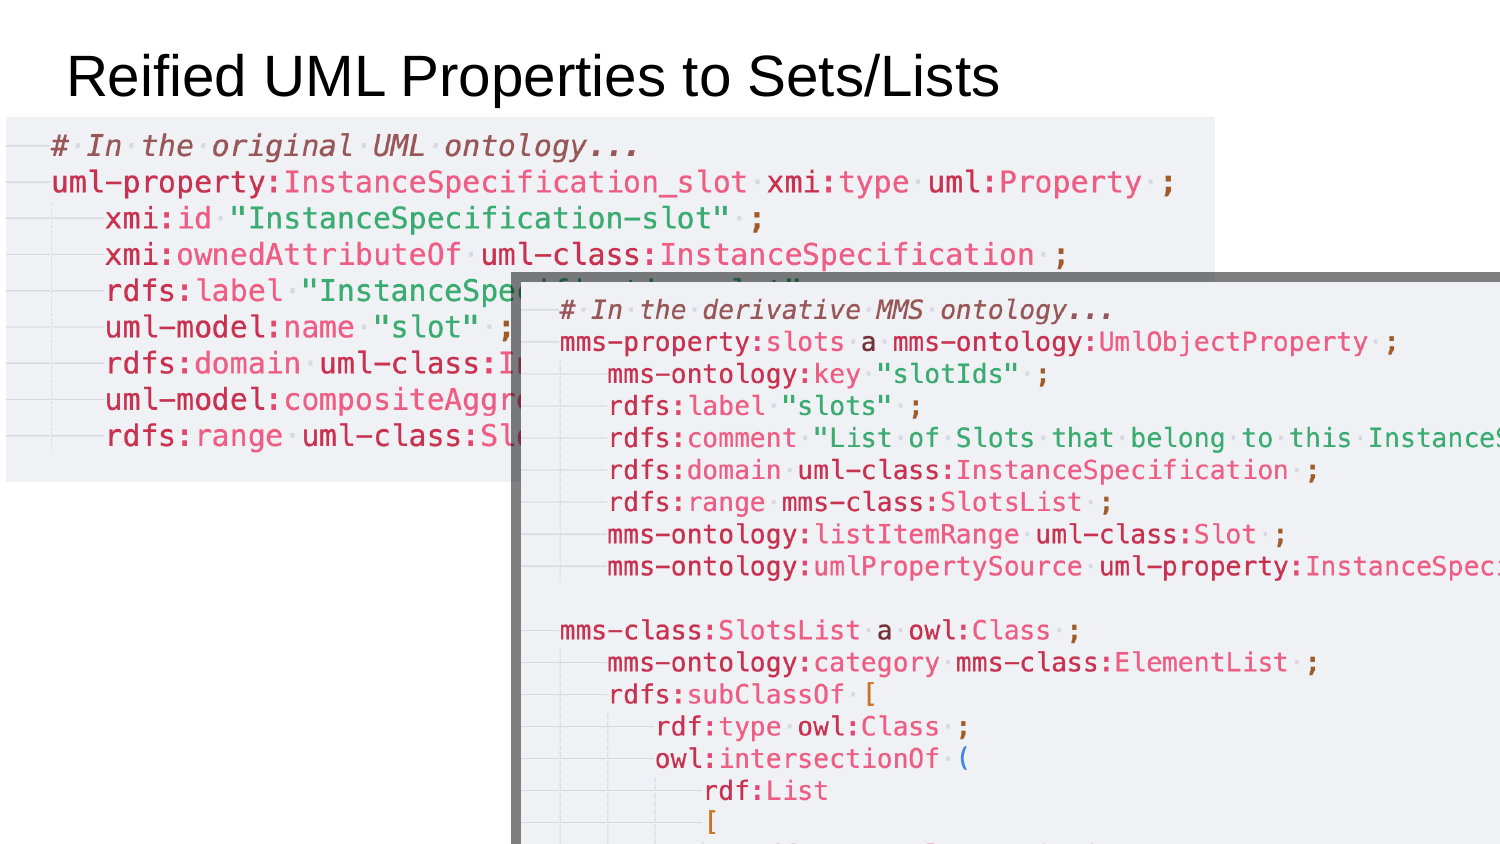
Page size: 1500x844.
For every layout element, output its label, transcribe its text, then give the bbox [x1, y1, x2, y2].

picture [6, 117, 1500, 844]
title Reified UML Properties to Sets/Lists [51, 23, 1449, 117]
